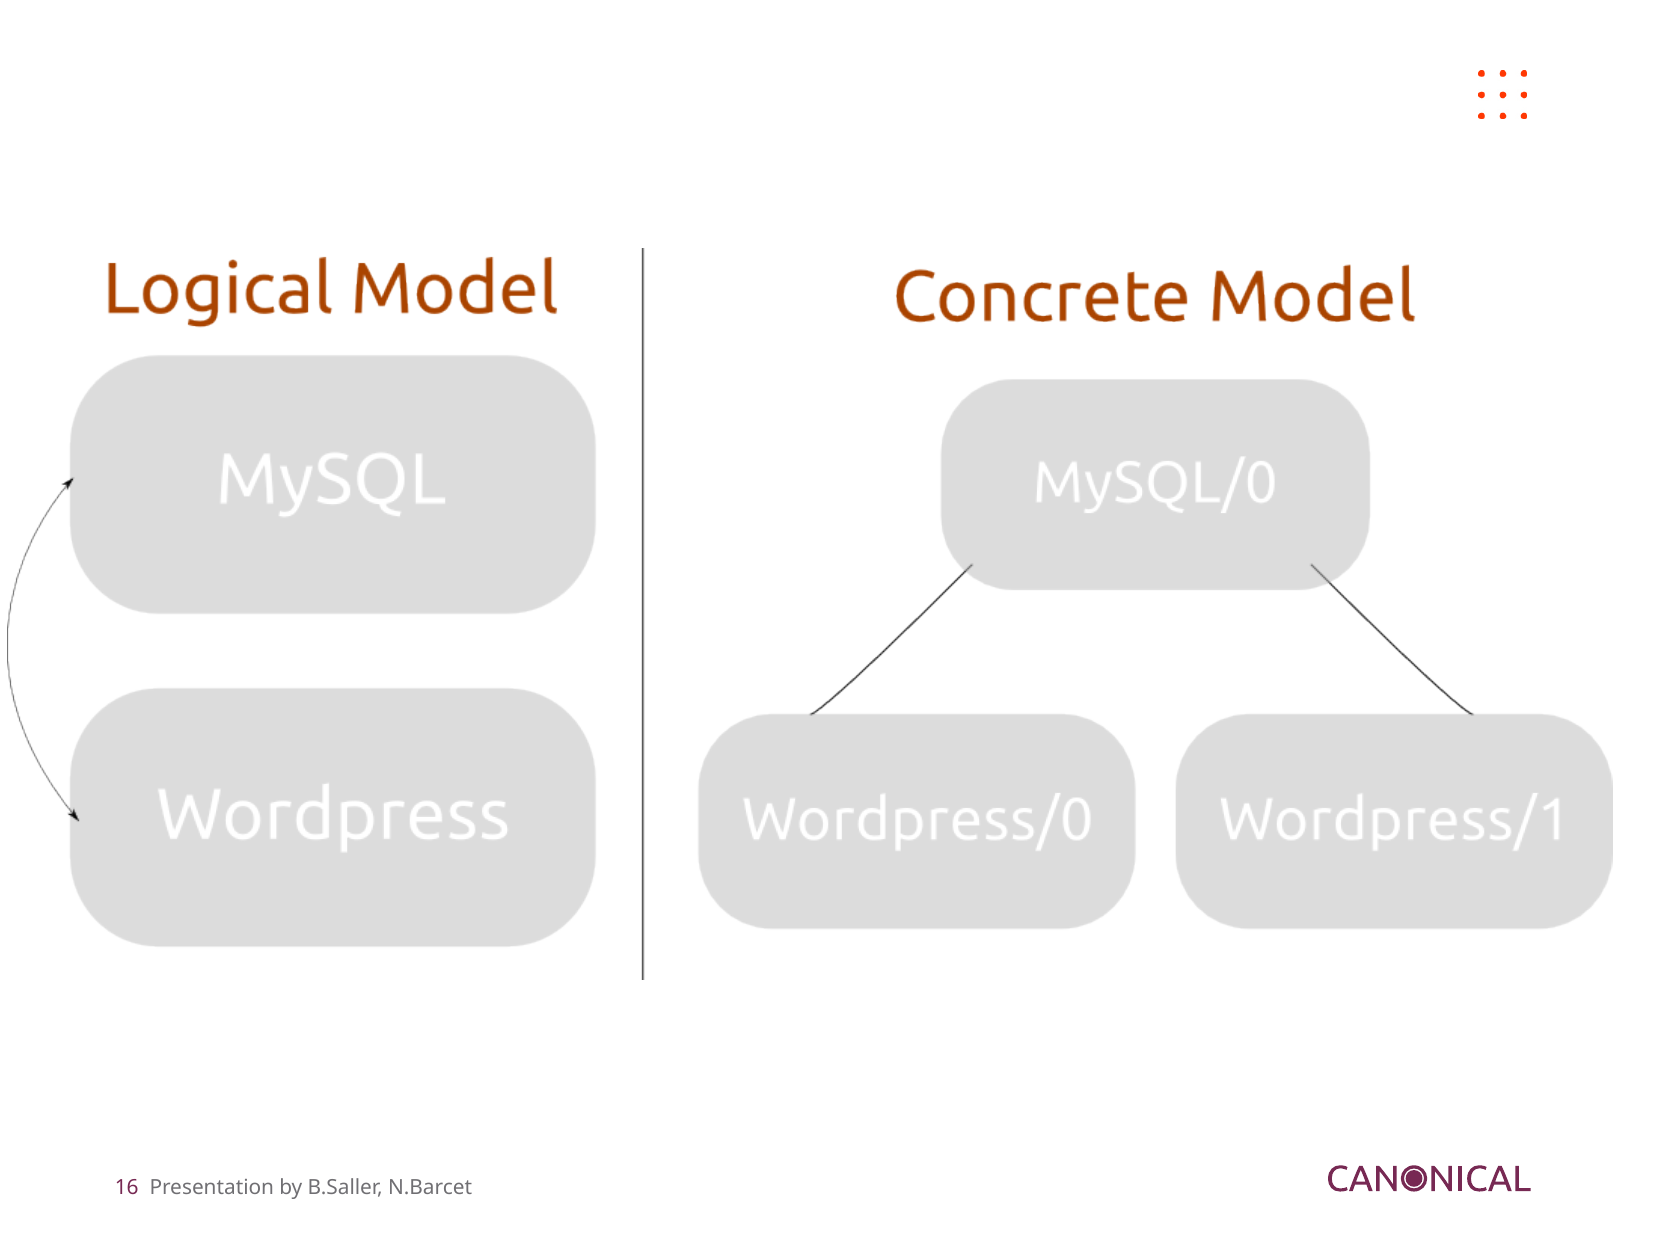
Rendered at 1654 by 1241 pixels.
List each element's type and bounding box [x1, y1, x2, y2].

picture [7, 248, 1613, 980]
picture [1478, 70, 1527, 119]
